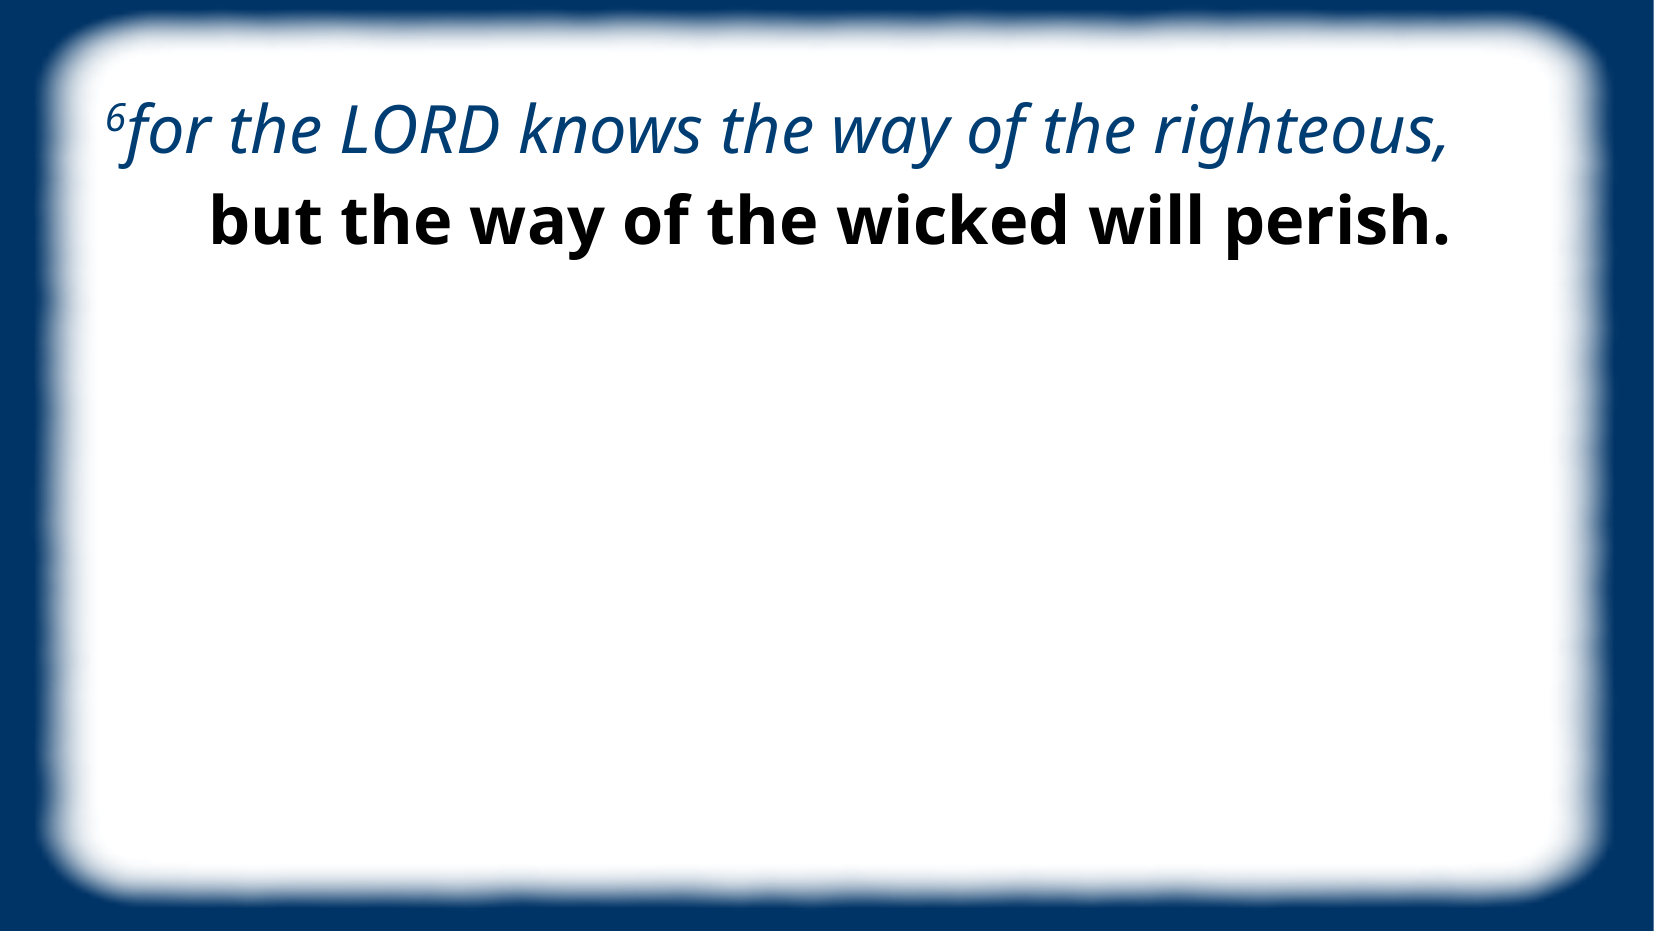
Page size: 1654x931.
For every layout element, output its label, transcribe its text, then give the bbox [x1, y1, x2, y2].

text_box 6for the LORD knows the way of the righteous, but the way of the wicked will perish. [90, 75, 1536, 412]
picture [0, 0, 1654, 931]
